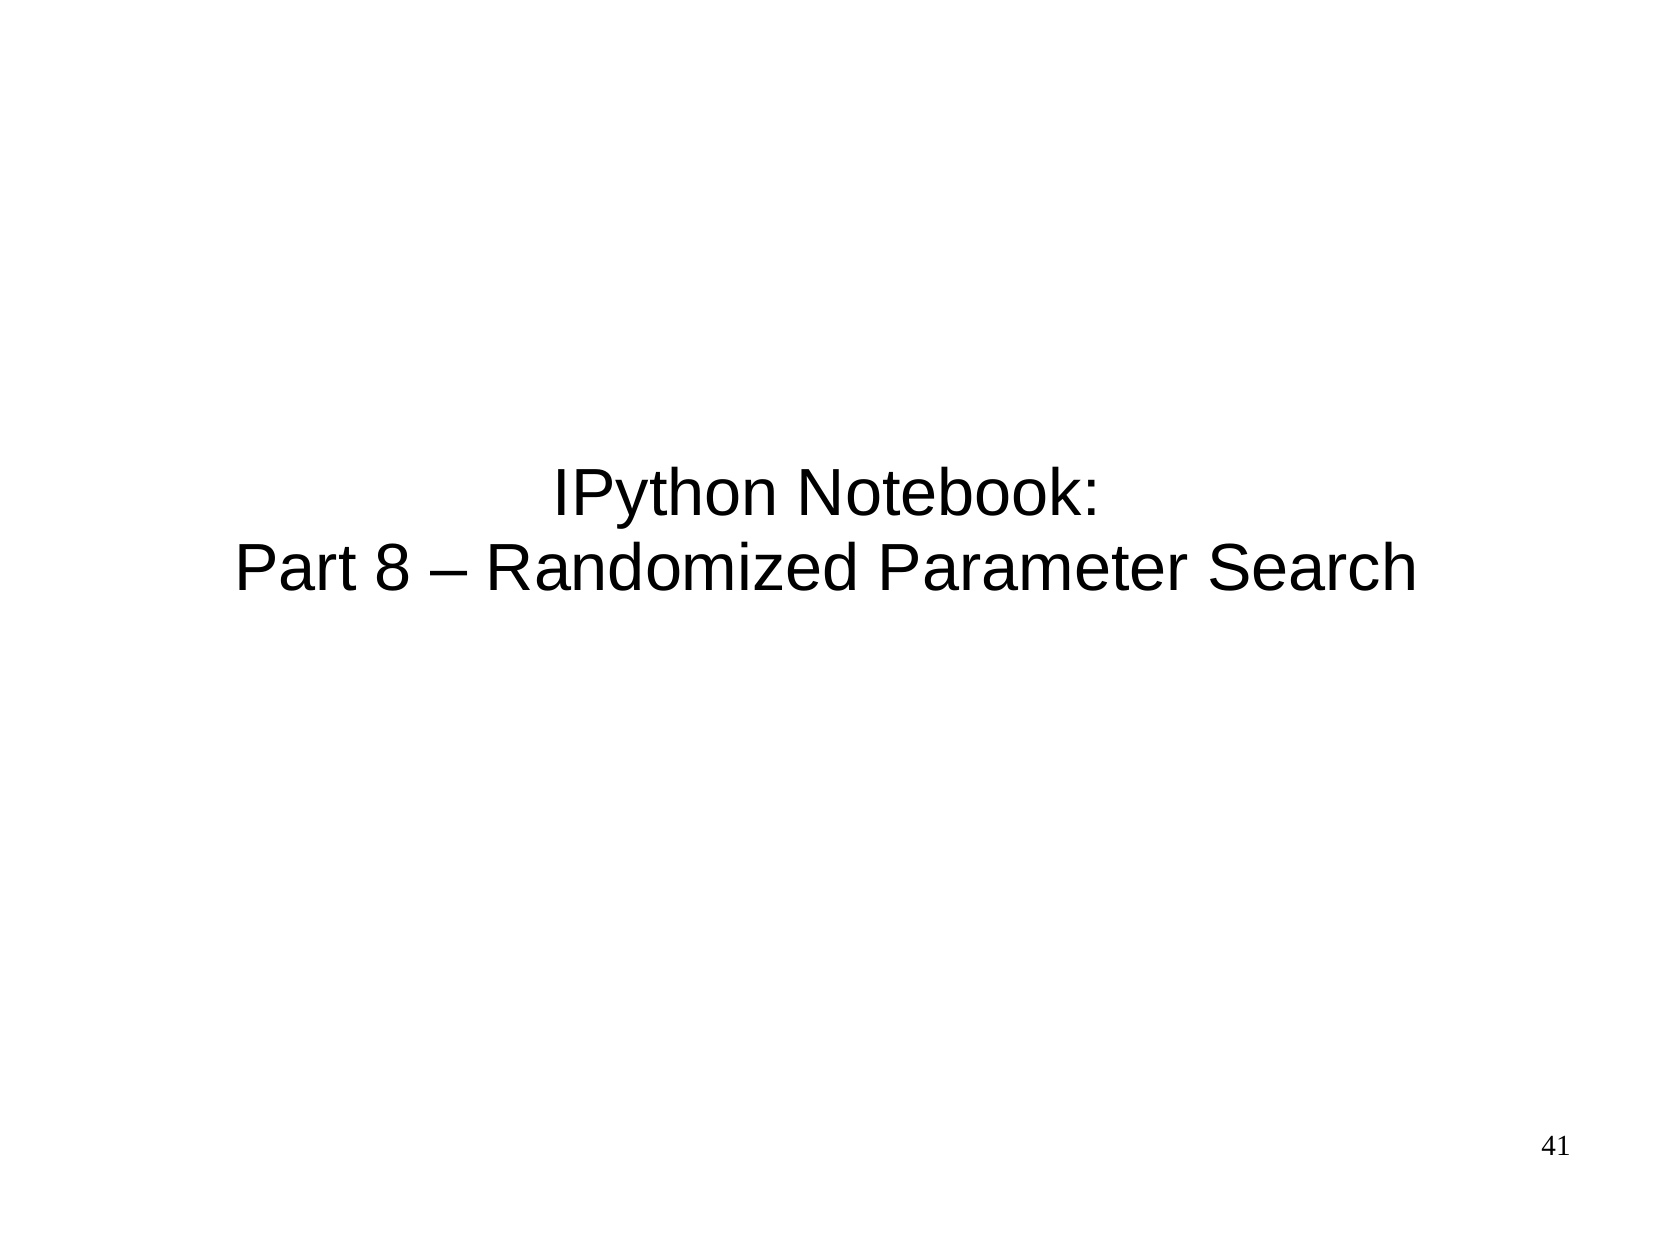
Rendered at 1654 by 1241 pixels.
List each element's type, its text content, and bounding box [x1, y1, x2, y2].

subtitle IPython Notebook: Part 8 – Randomized Parameter Search [82, 49, 1571, 1010]
